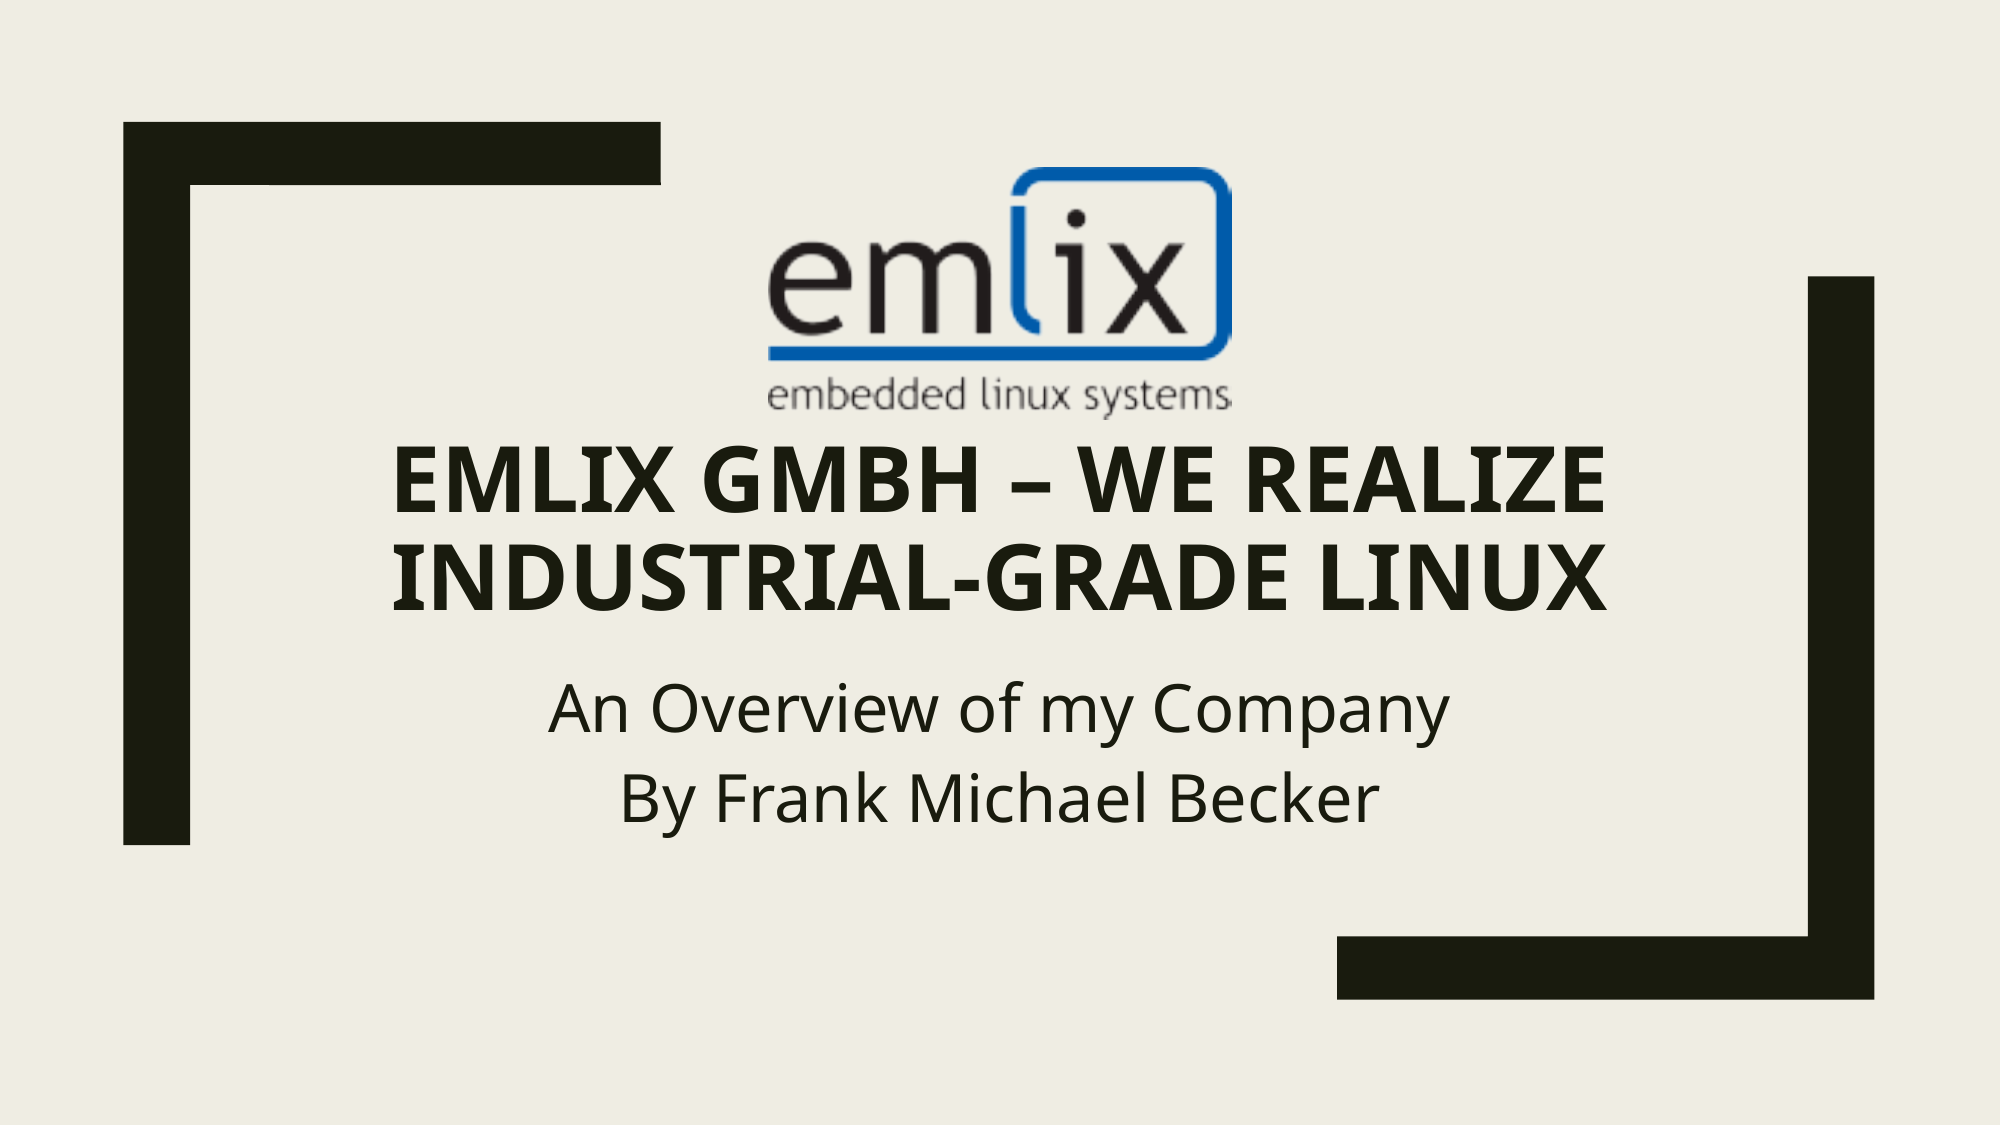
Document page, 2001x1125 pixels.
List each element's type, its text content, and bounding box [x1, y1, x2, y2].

title emlix GmbH – We realize industrial-grade Linux [314, 293, 1686, 638]
picture [768, 167, 1232, 420]
subtitle An Overview of my Company By Frank Michael Becker [439, 649, 1561, 828]
